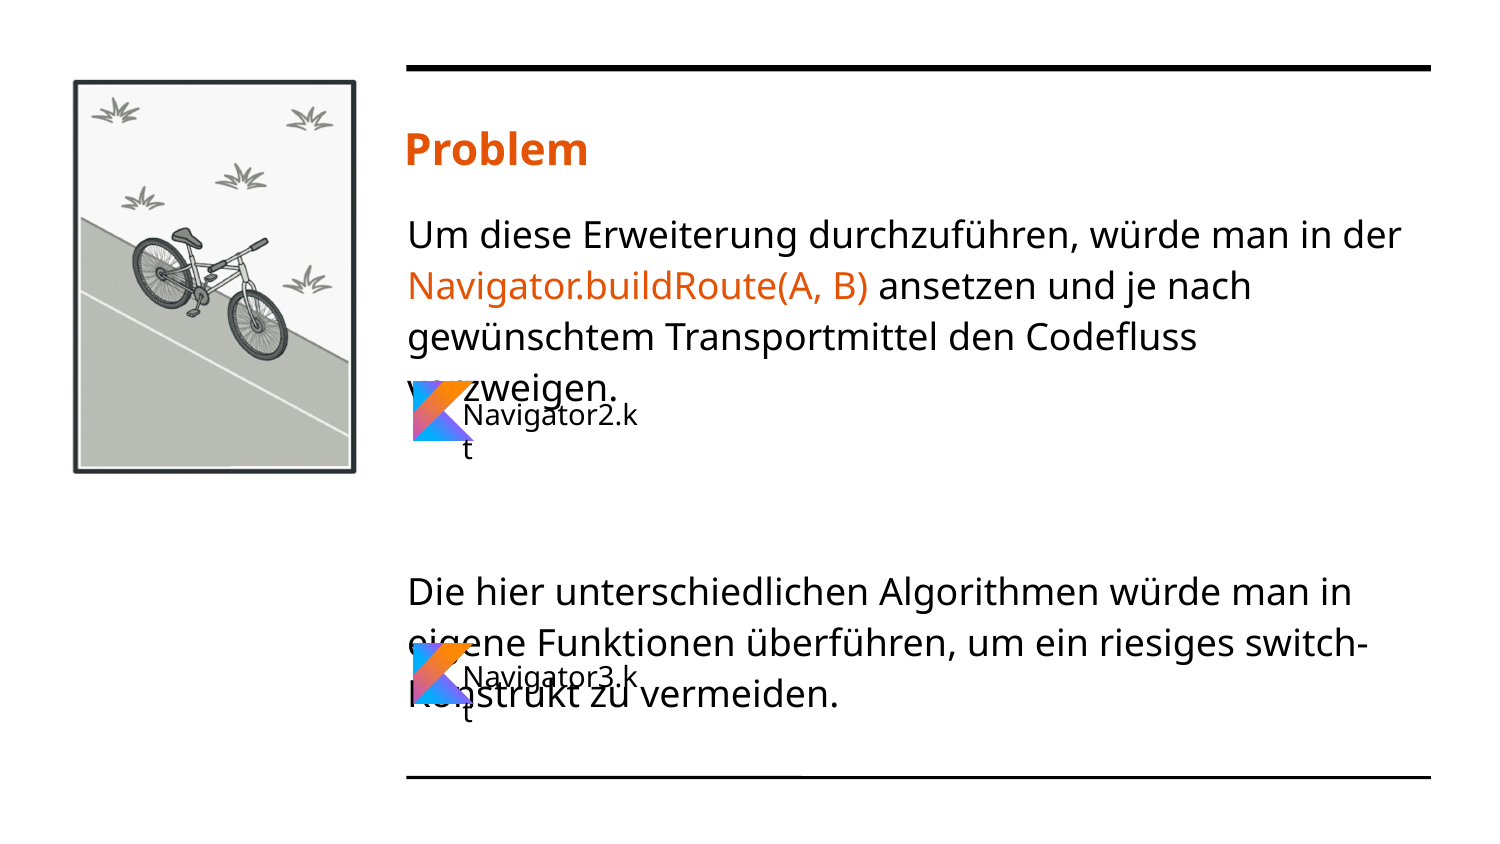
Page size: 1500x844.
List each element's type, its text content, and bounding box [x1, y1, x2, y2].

text_box Navigator2.kt [447, 380, 659, 481]
picture [403, 381, 447, 441]
title Problem [389, 103, 1428, 194]
text_box Navigator3.kt [447, 643, 659, 744]
picture [65, 72, 363, 756]
subtitle Um diese Erweiterung durchzuführen, würde man in der Navigator.buildRoute(A, B) ansetzen und je nach gewünschtem Transportmittel den Codefluss verzweigen. Die hier unterschiedlichen Algorithmen würde man in eigene Funktionen überführen, um ein riesiges switch-Konstrukt zu vermeiden. [392, 193, 1431, 735]
picture [403, 643, 447, 704]
